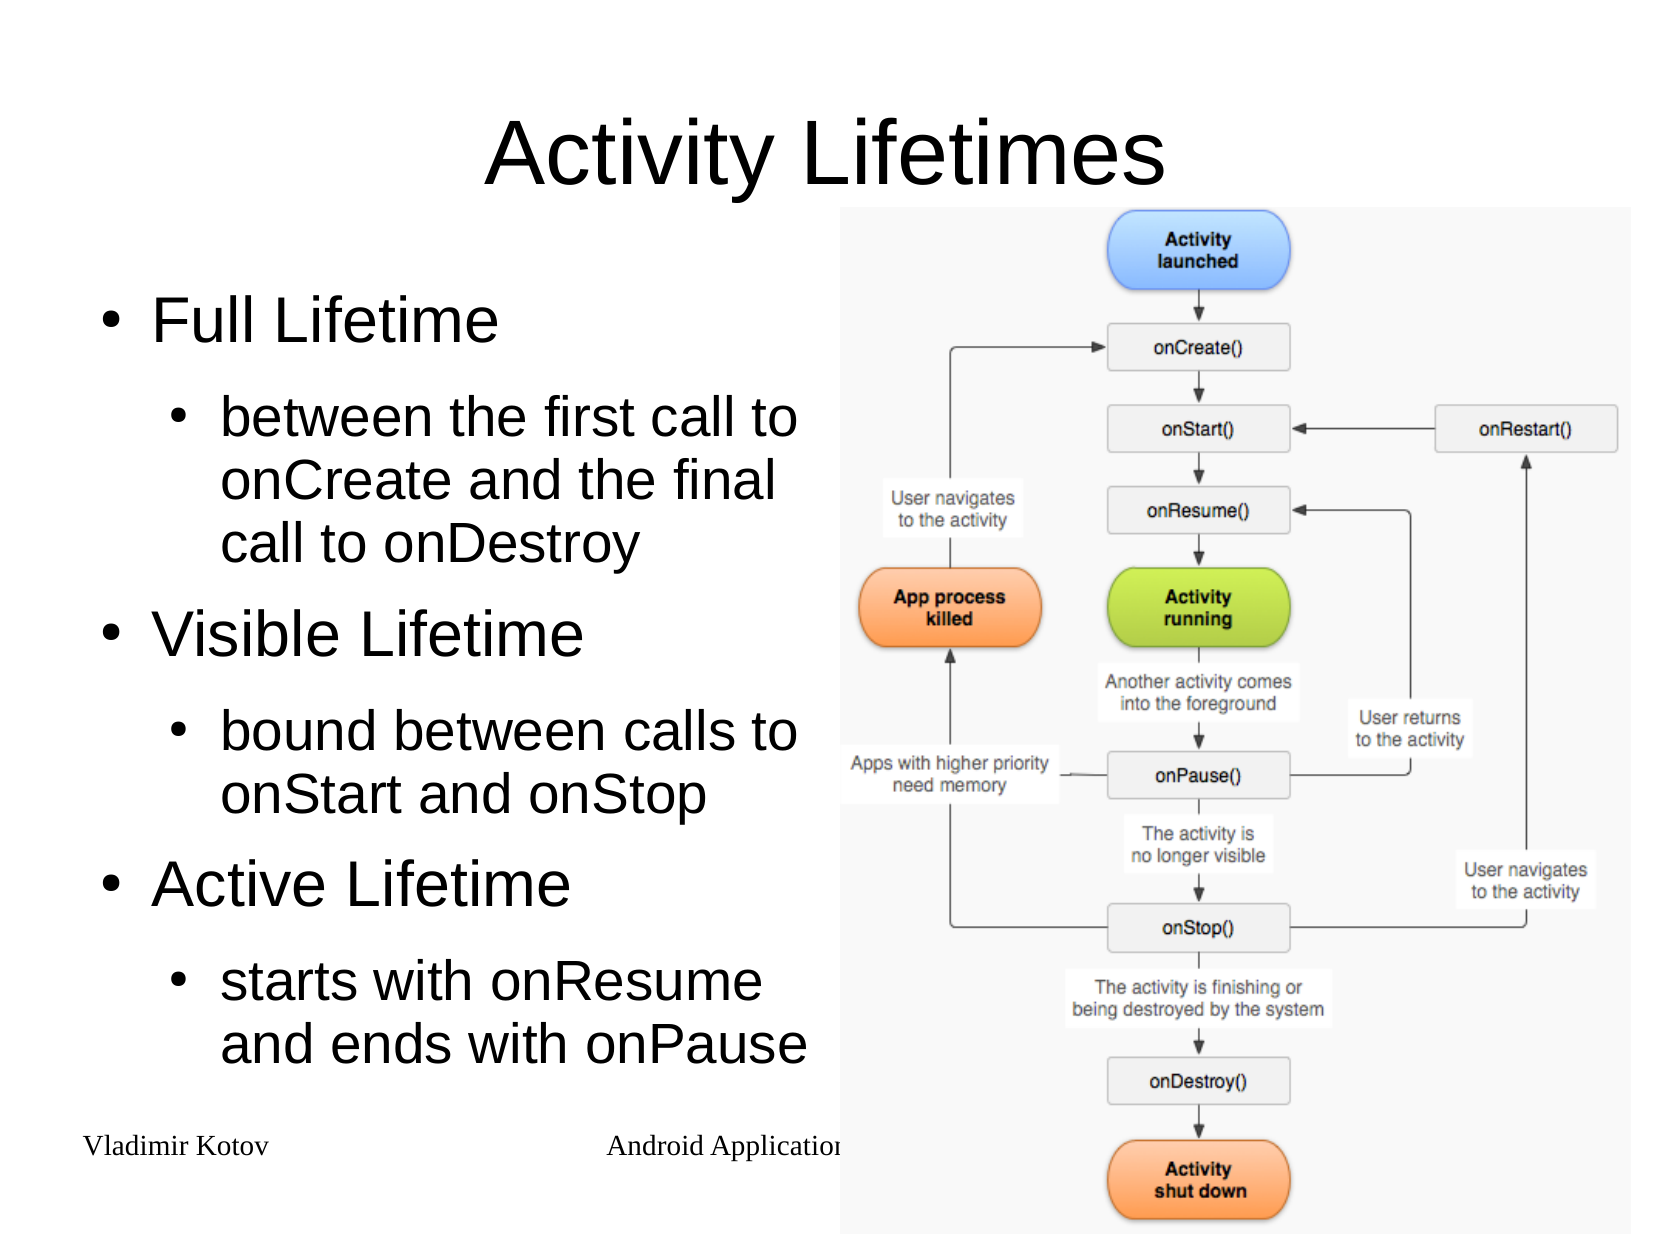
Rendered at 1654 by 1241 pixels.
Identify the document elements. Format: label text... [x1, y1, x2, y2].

picture [840, 207, 1631, 1234]
list Full Lifetime between the first call to onCreate and the final call to onDestroy Visible Lifetime bound between calls to onStart and onStop Active Lifetime starts with onResume and ends with onPause [82, 284, 809, 1103]
title Activity Lifetimes [82, 49, 1571, 257]
